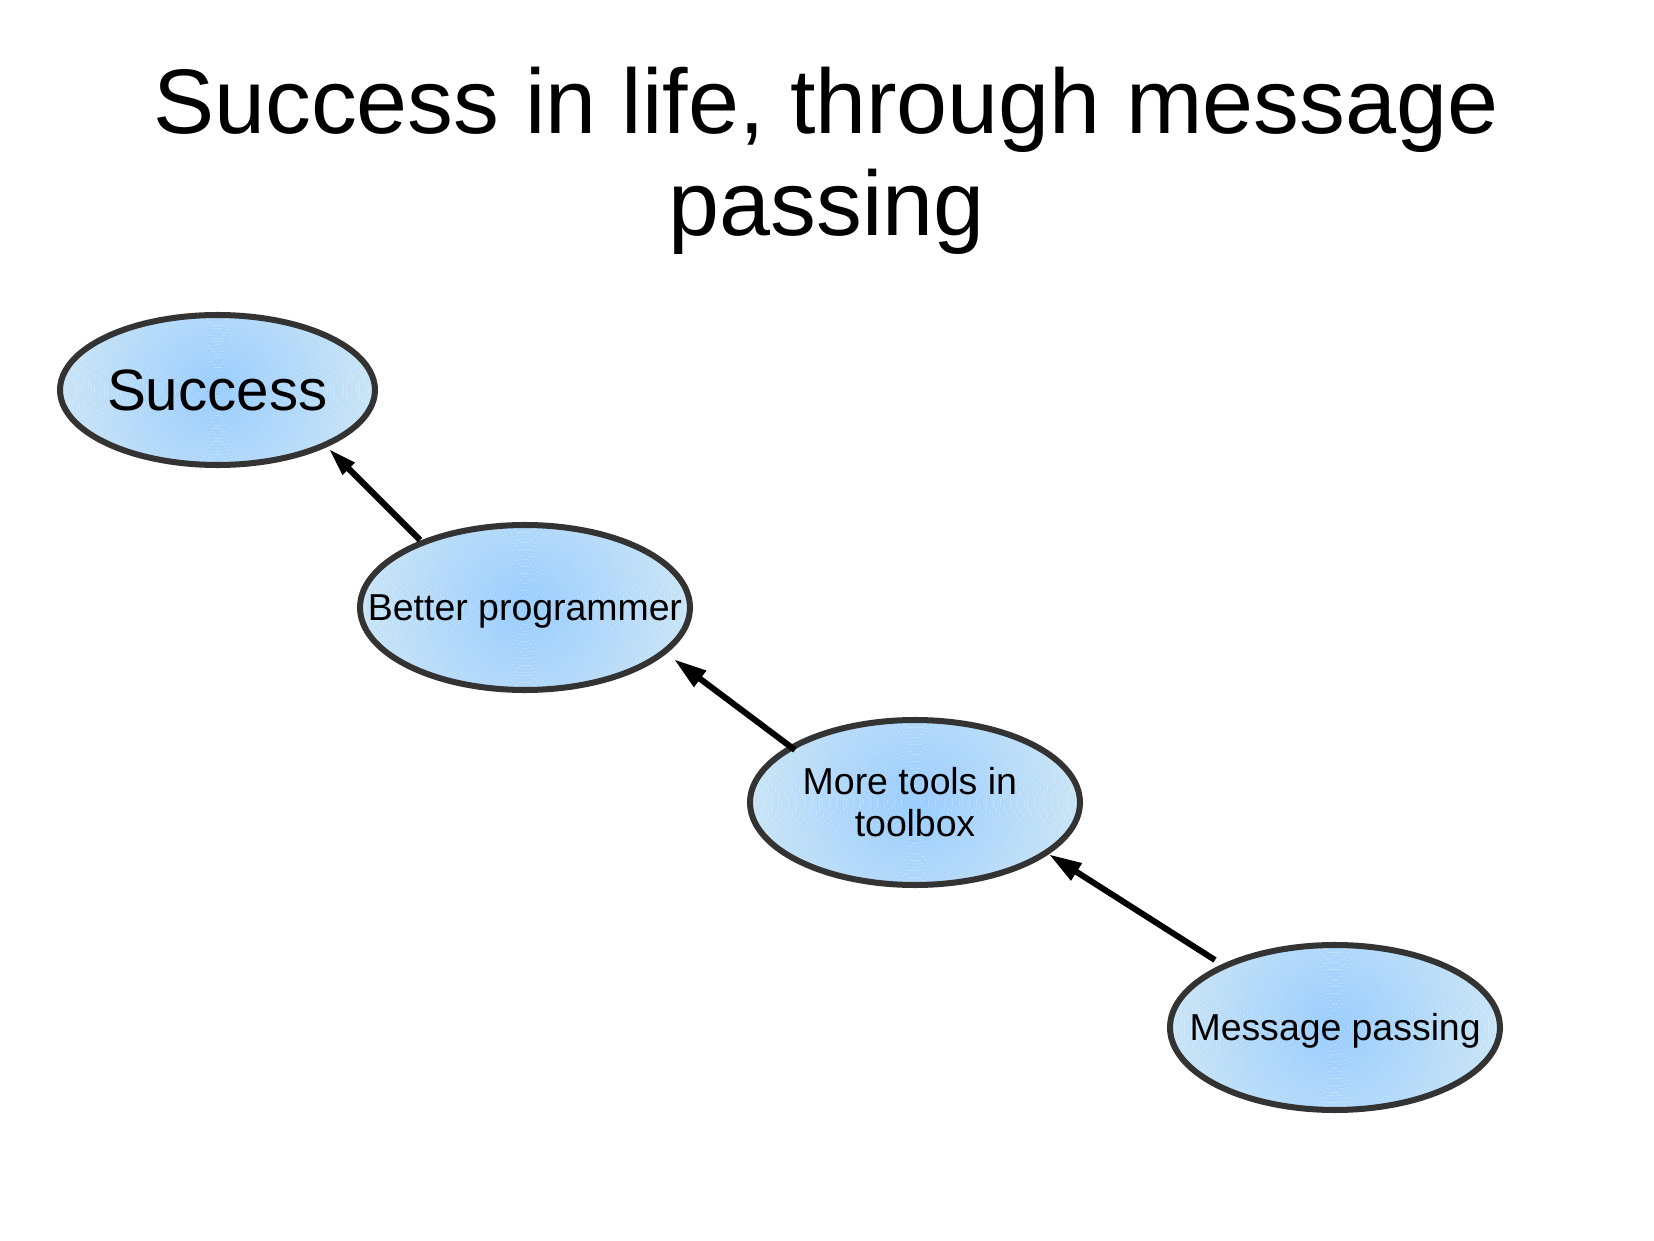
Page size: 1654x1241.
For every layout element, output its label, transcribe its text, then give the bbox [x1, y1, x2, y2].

title Success in life, through message passing [82, 49, 1571, 257]
text_box Better programmer [360, 525, 691, 691]
text_box Message passing [1170, 945, 1501, 1111]
text_box More tools in toolbox [750, 720, 1081, 886]
text_box Success [60, 315, 376, 466]
